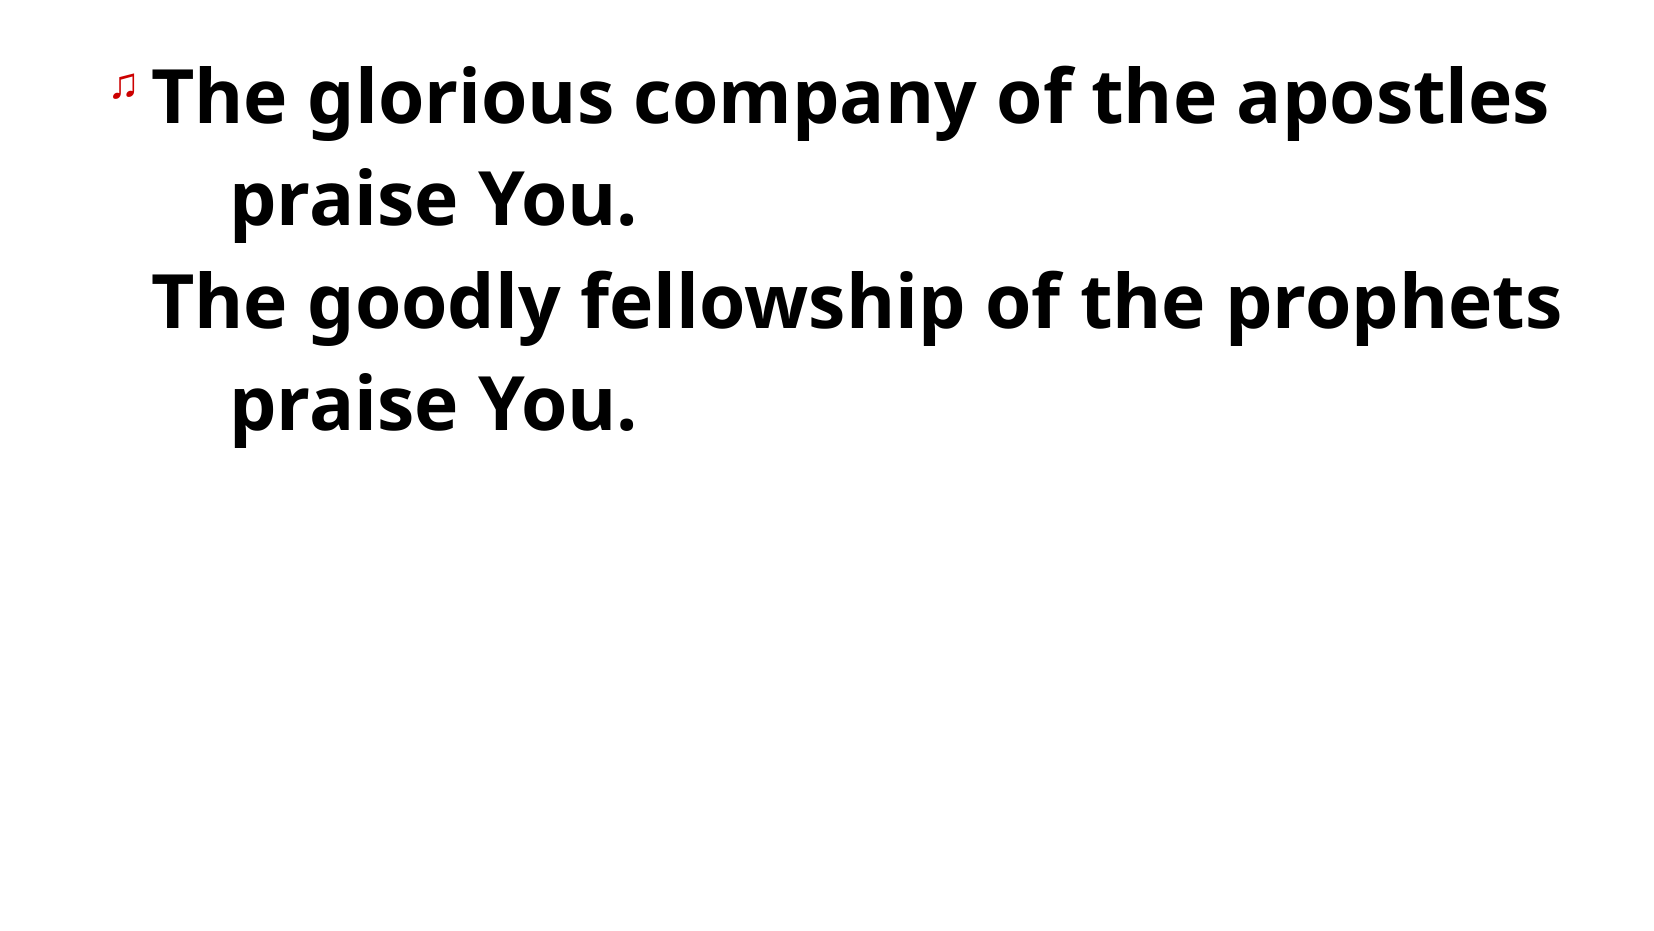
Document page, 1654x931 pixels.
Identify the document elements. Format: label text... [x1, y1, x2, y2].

text_box ♫ The glorious company of the apostles praise You. The goodly fellowship of the prophets praise You. [60, 35, 1591, 456]
